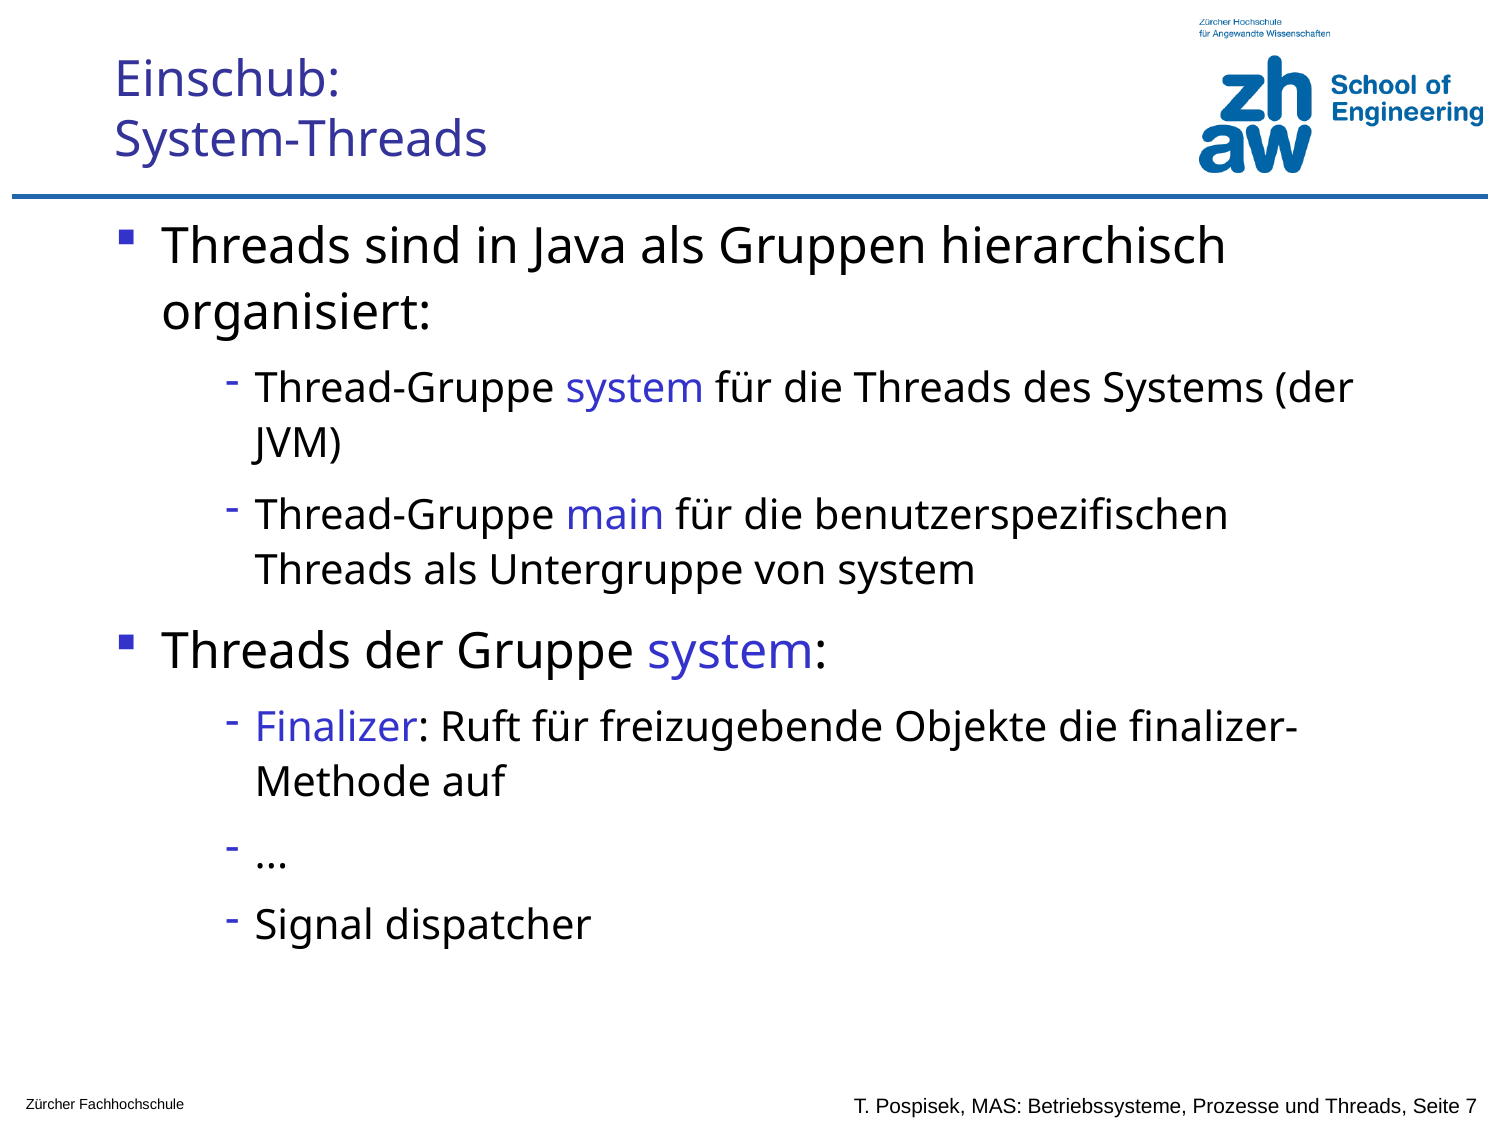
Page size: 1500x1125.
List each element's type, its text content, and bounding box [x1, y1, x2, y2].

title Einschub: System-Threads [99, 50, 1379, 163]
text_box Threads sind in Java als Gruppen hierarchisch organisiert: Thread-Gruppe system für die Threads des Systems (der JVM) Thread-Gruppe main für die benutzerspezifischen Threads als Untergruppe von system Threads der Gruppe system: Finalizer: Ruft für freizugebende Objekte die finalizer-Methode auf ... Signal dispatcher [99, 199, 1413, 956]
picture [1199, 19, 1483, 173]
